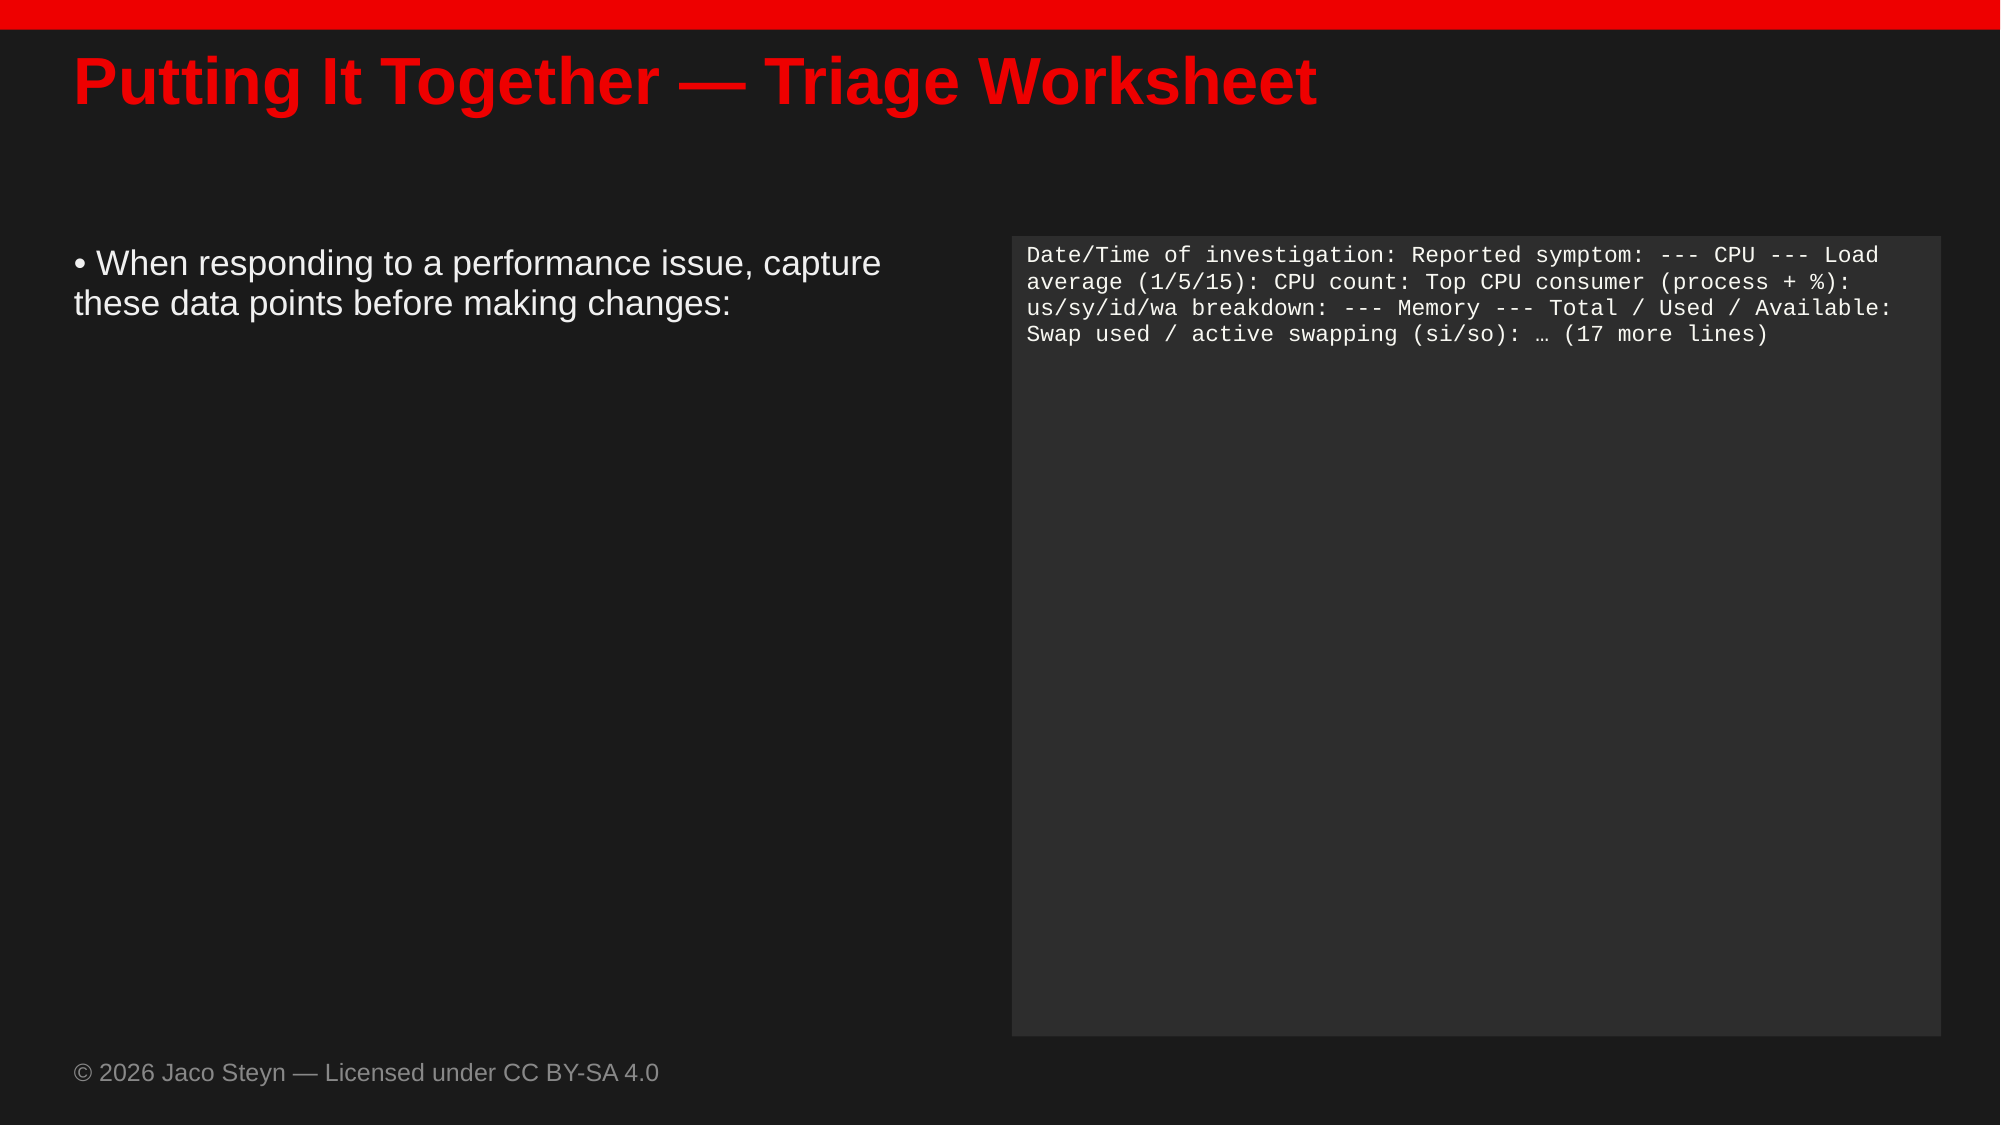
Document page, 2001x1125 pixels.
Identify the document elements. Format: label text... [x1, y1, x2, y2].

text_box Date/Time of investigation: Reported symptom: --- CPU --- Load average (1/5/15): CPU count: Top CPU consumer (process + %): us/sy/id/wa breakdown: --- Memory --- Total / Used / Available: Swap used / active swapping (si/so): … (17 more lines) [1011, 236, 1942, 1037]
text_box [0, 0, 2001, 30]
text_box Putting It Together — Triage Worksheet [59, 36, 1942, 208]
text_box • When responding to a performance issue, capture these data points before making changes: [59, 236, 989, 1037]
text_box © 2026 Jaco Steyn — Licensed under CC BY-SA 4.0 [59, 1051, 1942, 1093]
